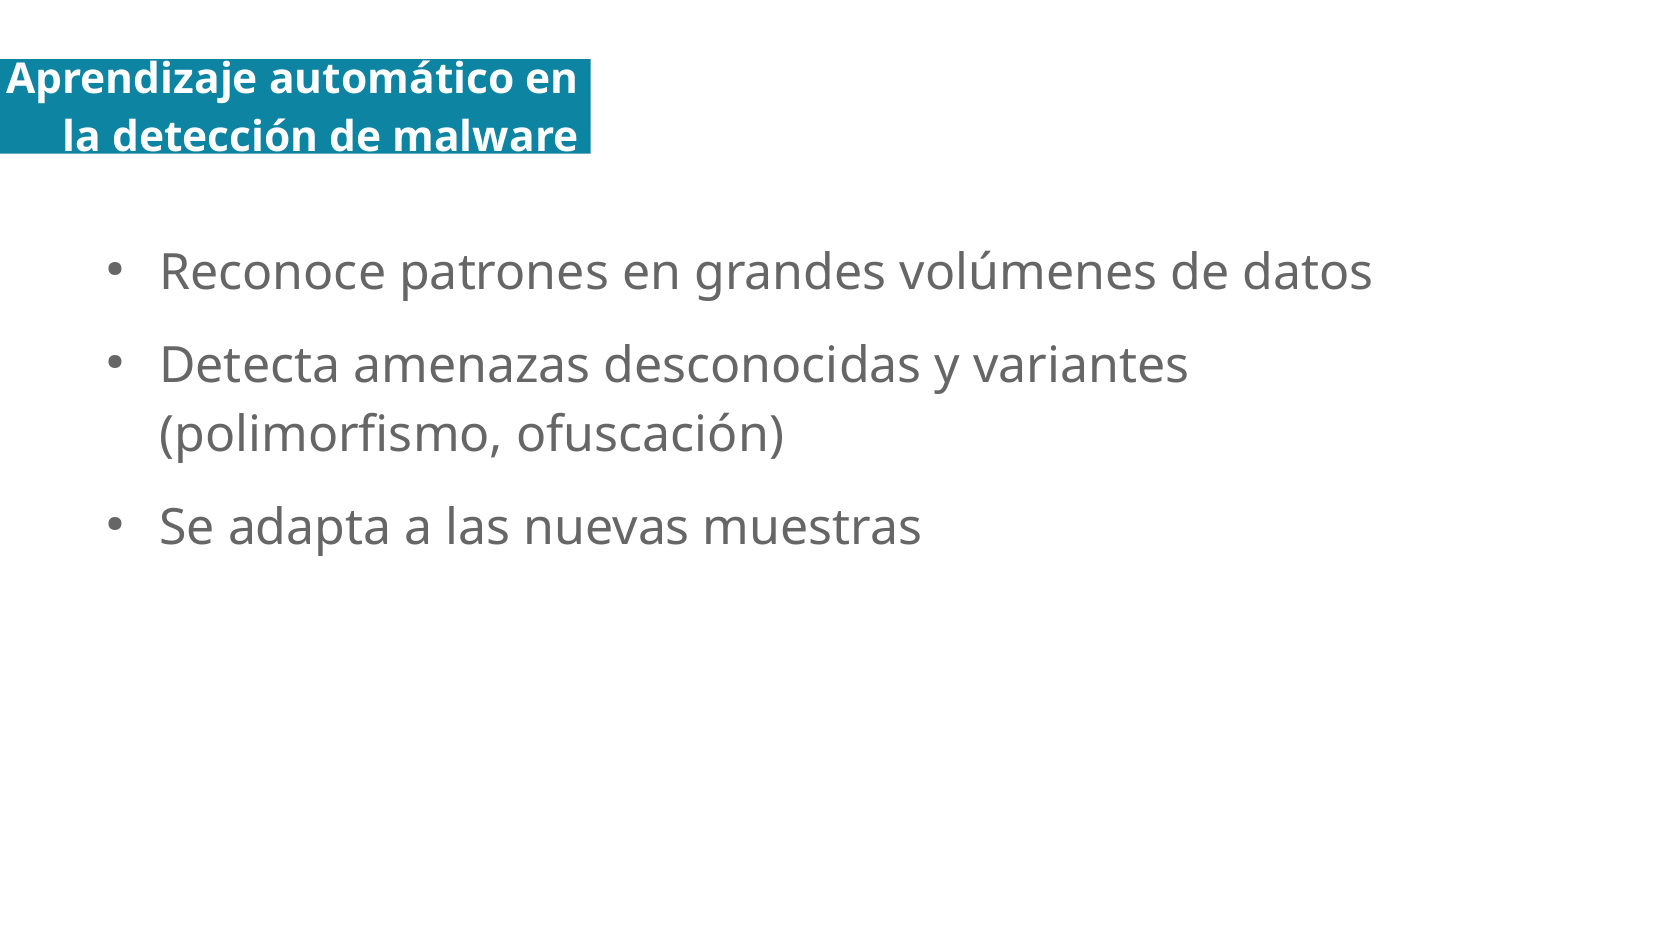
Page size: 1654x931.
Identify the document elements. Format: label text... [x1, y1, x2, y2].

title Aprendizaje automático en la detección de malware [0, 47, 579, 166]
list Reconoce patrones en grandes volúmenes de datos Detecta amenazas desconocidas y variantes (polimorfismo, ofuscación) Se adapta a las nuevas muestras [88, 236, 1536, 798]
